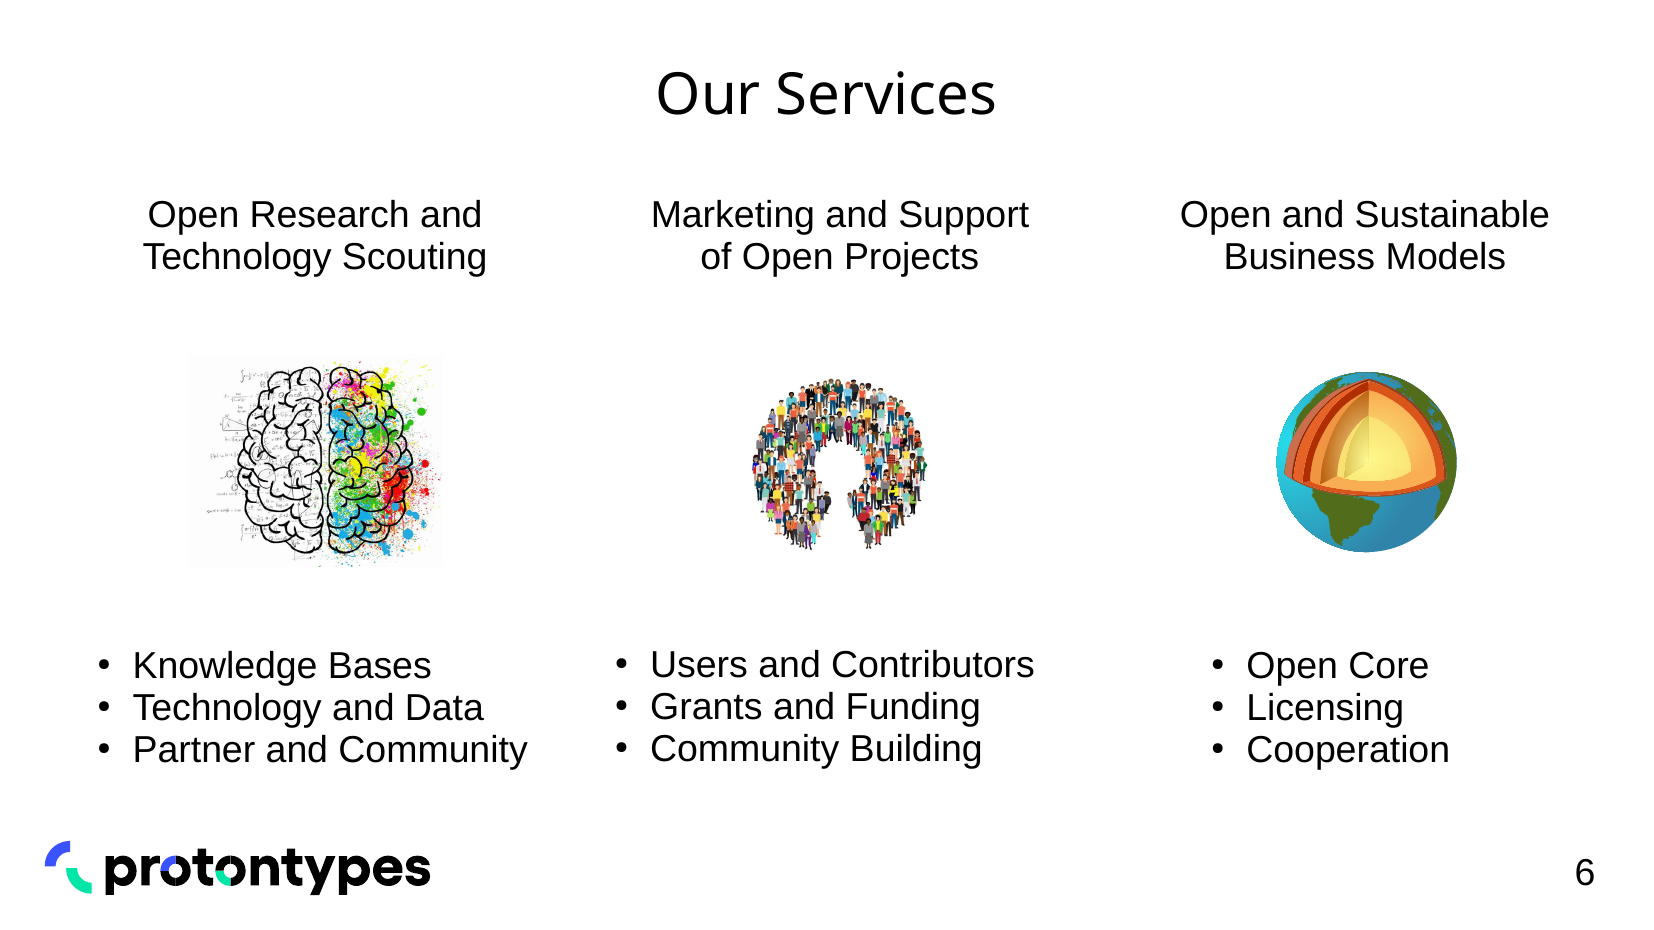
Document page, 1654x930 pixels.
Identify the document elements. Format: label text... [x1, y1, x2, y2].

text_box Open Core Licensing Cooperation [1196, 637, 1534, 788]
picture [750, 376, 931, 557]
picture [187, 354, 443, 567]
text_box Users and Contributors Grants and Funding Community Building [600, 636, 1081, 802]
text_box Marketing and Support of Open Projects [630, 186, 1051, 292]
text_box Knowledge Bases Technology and Data Partner and Community [82, 637, 548, 788]
text_box Open and Sustainable Business Models [1110, 186, 1621, 285]
picture [1260, 351, 1471, 571]
text_box Open Research and Technology Scouting [60, 186, 571, 285]
title Our Services [82, 36, 1571, 148]
